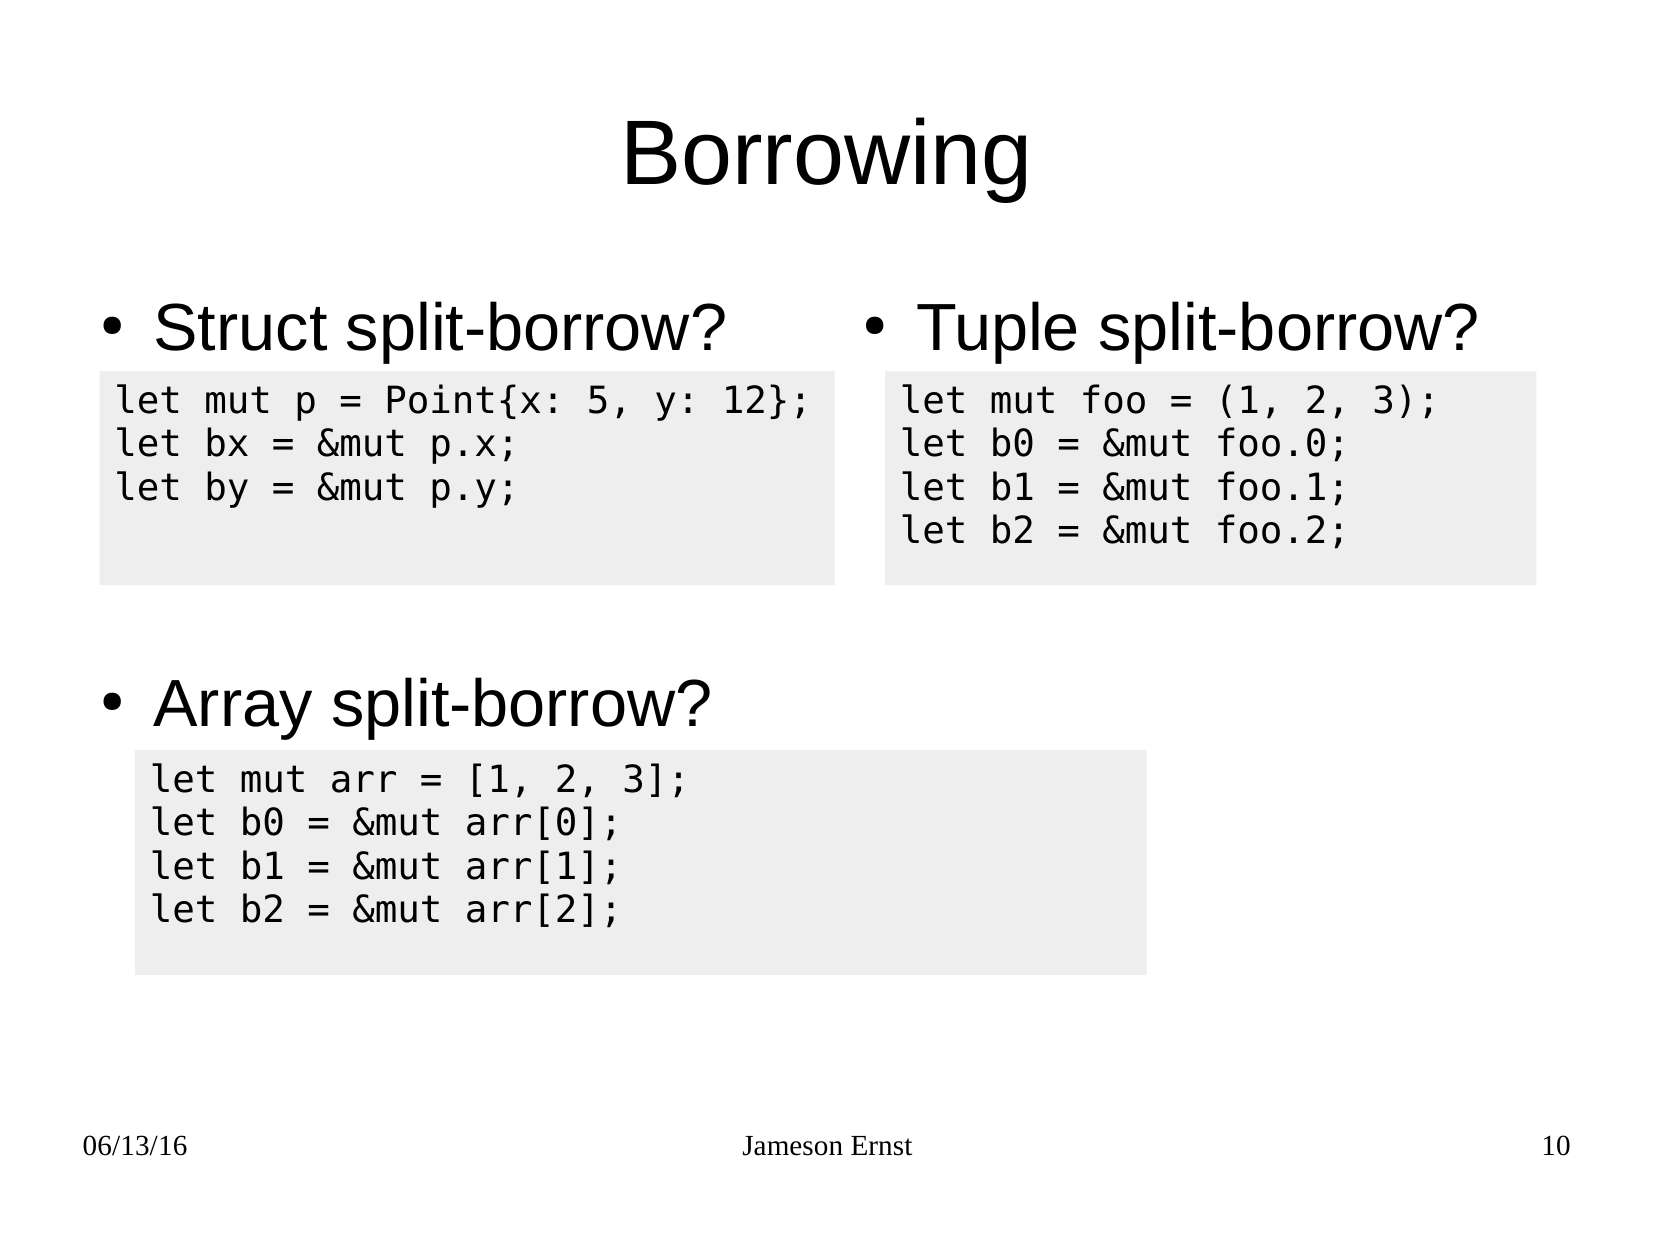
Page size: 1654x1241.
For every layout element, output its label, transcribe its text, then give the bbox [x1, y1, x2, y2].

text_box let mut foo = (1, 2, 3); let b0 = &mut foo.0; let b1 = &mut foo.1; let b2 = &mut foo.2; [885, 371, 1537, 586]
text_box let mut p = Point{x: 5, y: 12}; let bx = &mut p.x; let by = &mut p.y; [99, 371, 835, 586]
list Tuple split-borrow? [845, 290, 1572, 634]
list Struct split-borrow? [82, 290, 809, 634]
title Borrowing [82, 49, 1571, 257]
list Array split-borrow? [82, 665, 1571, 1009]
